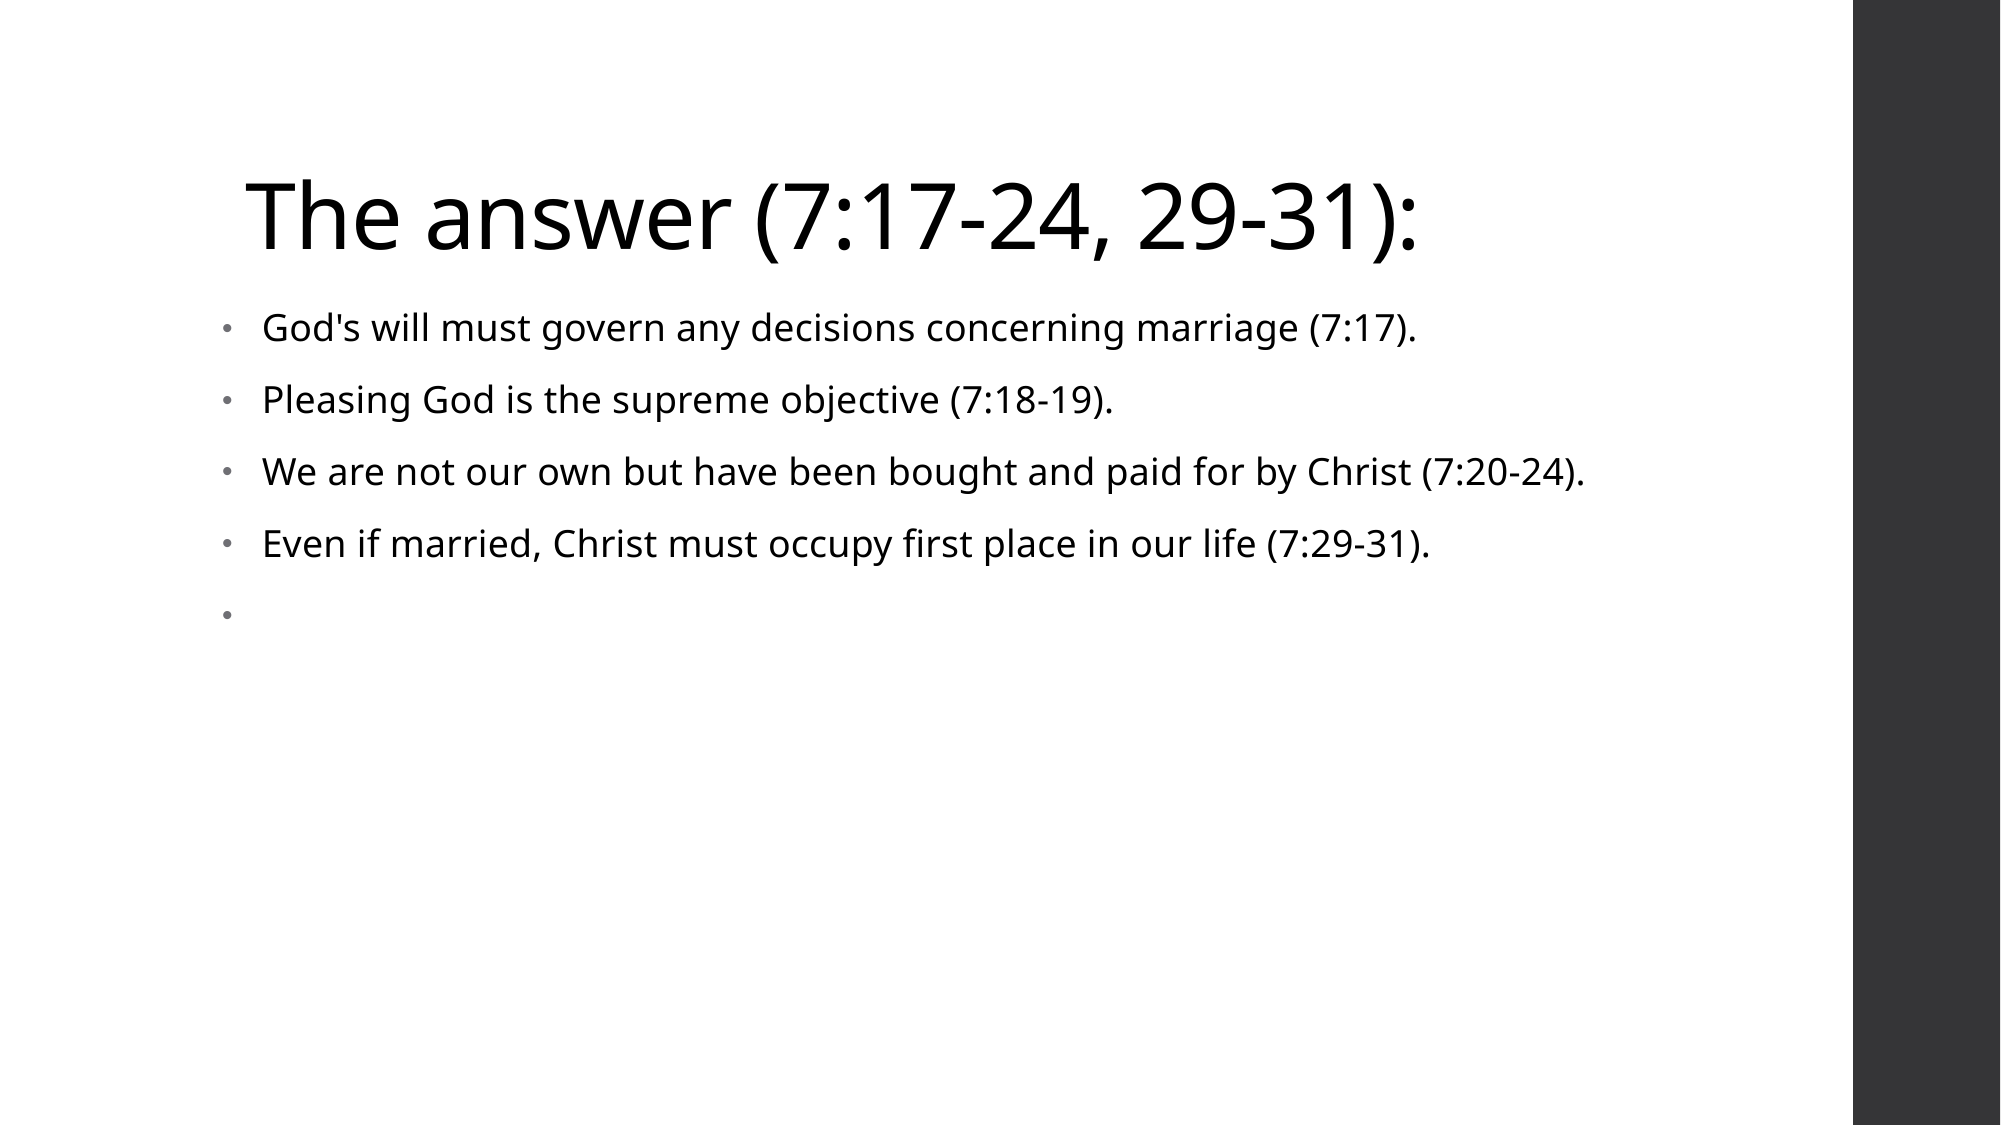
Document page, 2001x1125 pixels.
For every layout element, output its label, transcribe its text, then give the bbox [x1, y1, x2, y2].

title The answer (7:17-24, 29-31): [206, 60, 1797, 278]
list God's will must govern any decisions concerning marriage (7:17). Pleasing God is the supreme objective (7:18-19). We are not our own but have been bought and paid for by Christ (7:20-24). Even if married, Christ must occupy first place in our life (7:29-31). [206, 299, 1617, 1014]
